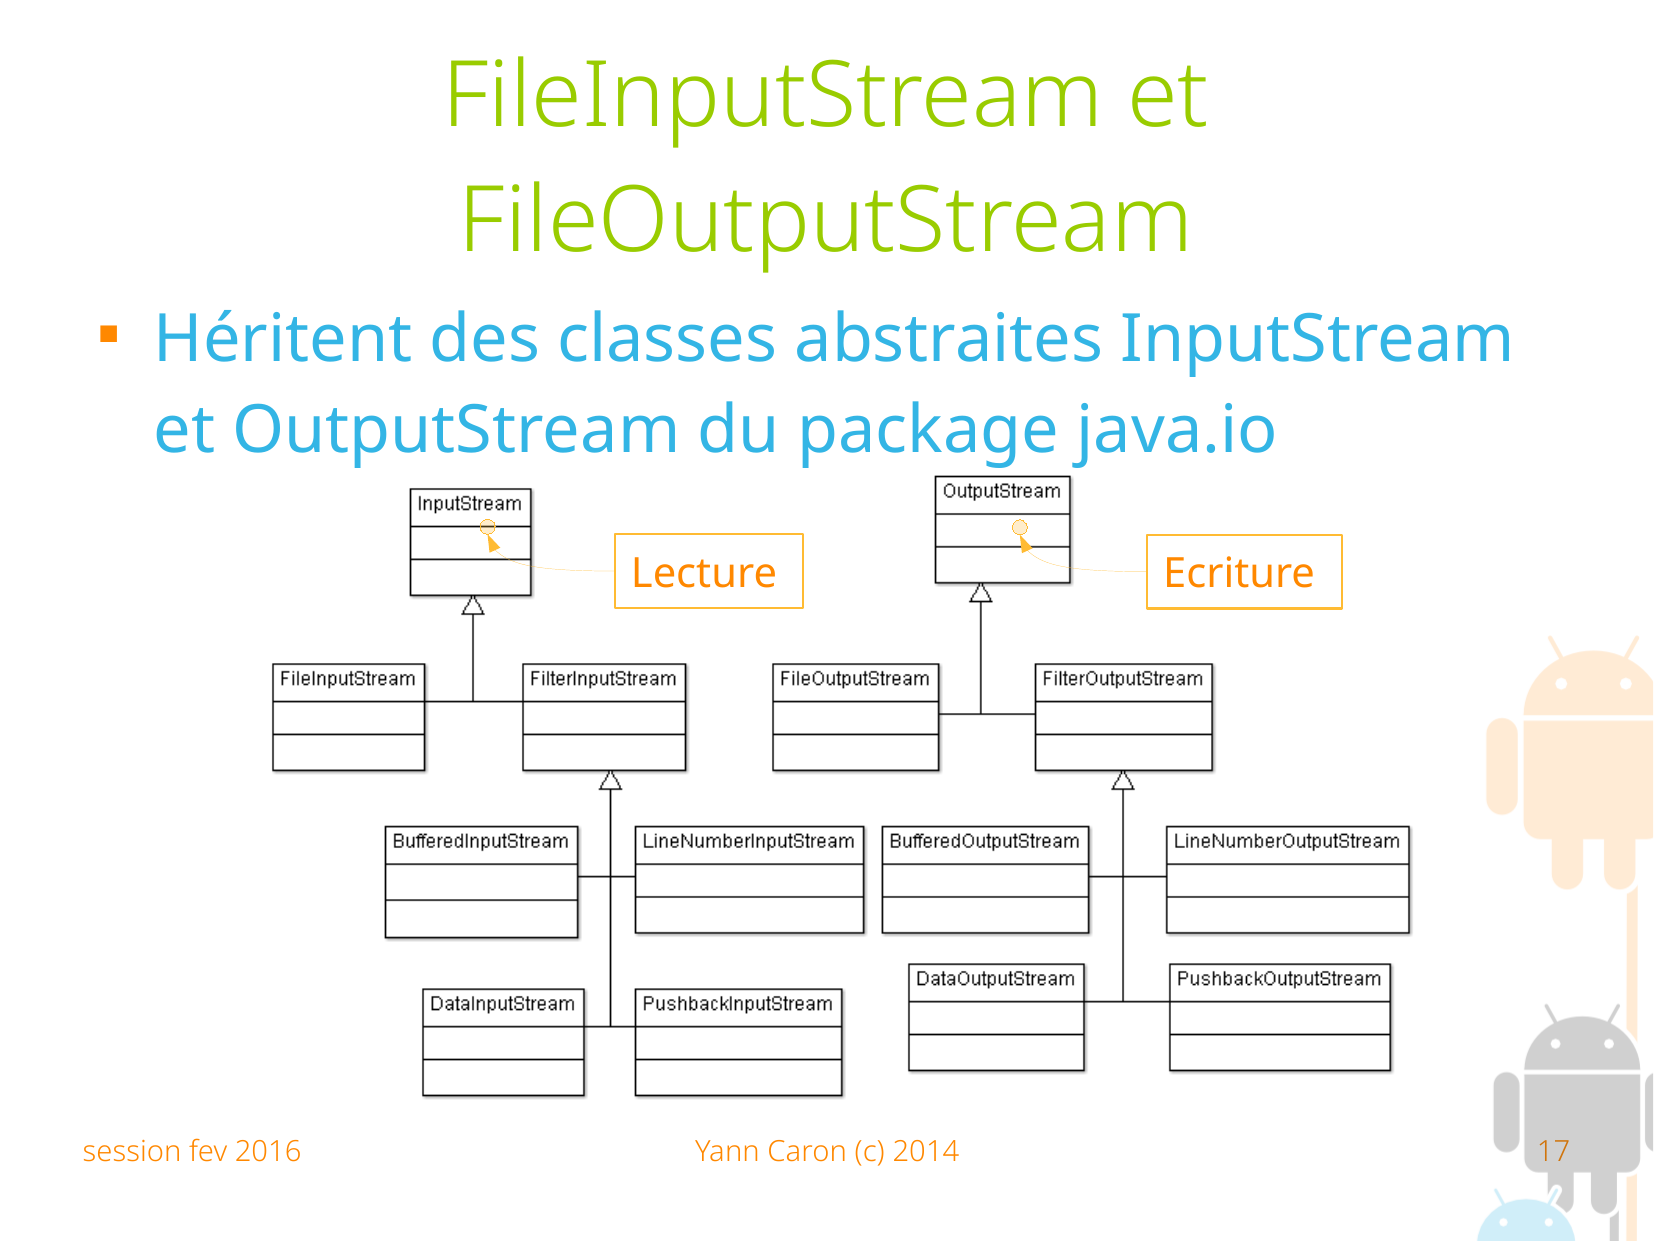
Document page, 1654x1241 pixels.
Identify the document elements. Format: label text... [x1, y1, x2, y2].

picture [210, 423, 1654, 1241]
text_box Lecture [615, 534, 803, 601]
list Héritent des classes abstraites InputStream et OutputStream du package java.io [82, 290, 1571, 1010]
text_box [480, 519, 496, 535]
text_box Ecriture [1147, 534, 1342, 601]
title FileInputStream et FileOutputStream [82, 45, 1571, 261]
text_box [1012, 519, 1028, 535]
